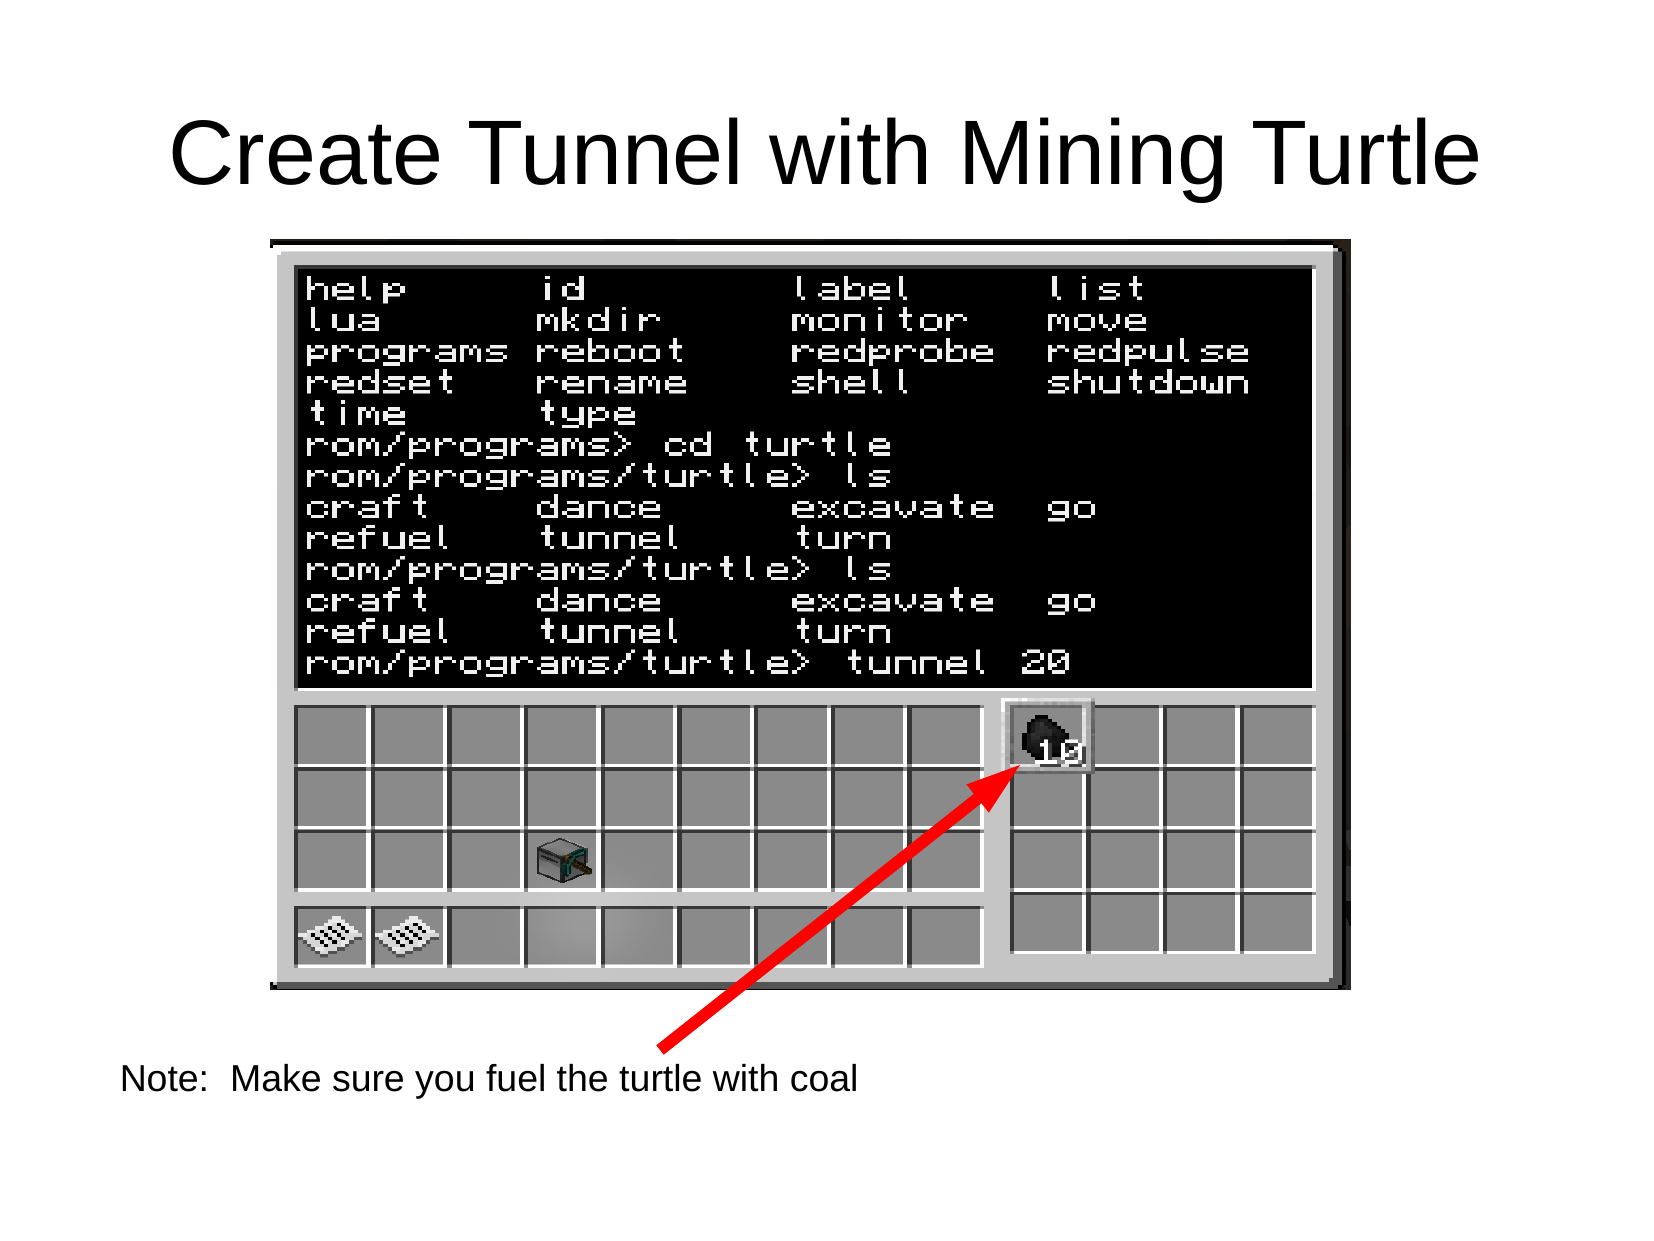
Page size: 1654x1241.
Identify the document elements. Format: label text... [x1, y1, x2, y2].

picture [270, 239, 1351, 991]
text_box Note: Make sure you fuel the turtle with coal [105, 1050, 916, 1107]
title Create Tunnel with Mining Turtle [82, 49, 1571, 257]
